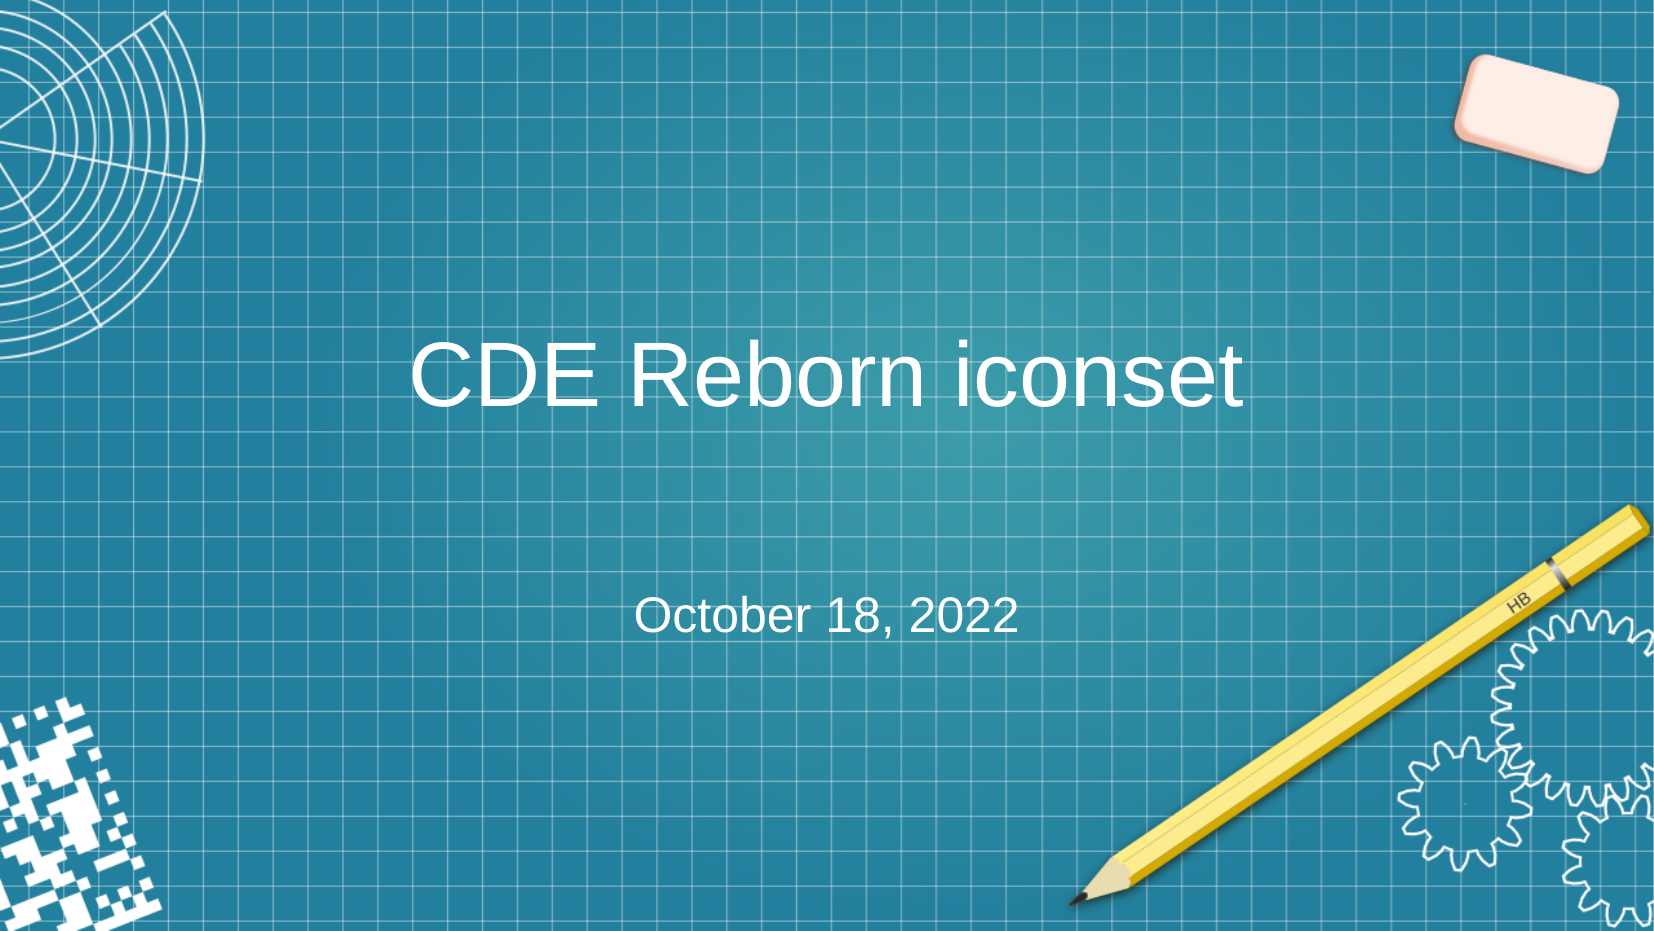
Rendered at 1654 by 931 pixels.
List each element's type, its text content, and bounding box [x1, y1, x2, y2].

picture [0, 0, 1654, 931]
subtitle October 18, 2022 [82, 389, 1571, 842]
title CDE Reborn iconset [82, 268, 1571, 389]
